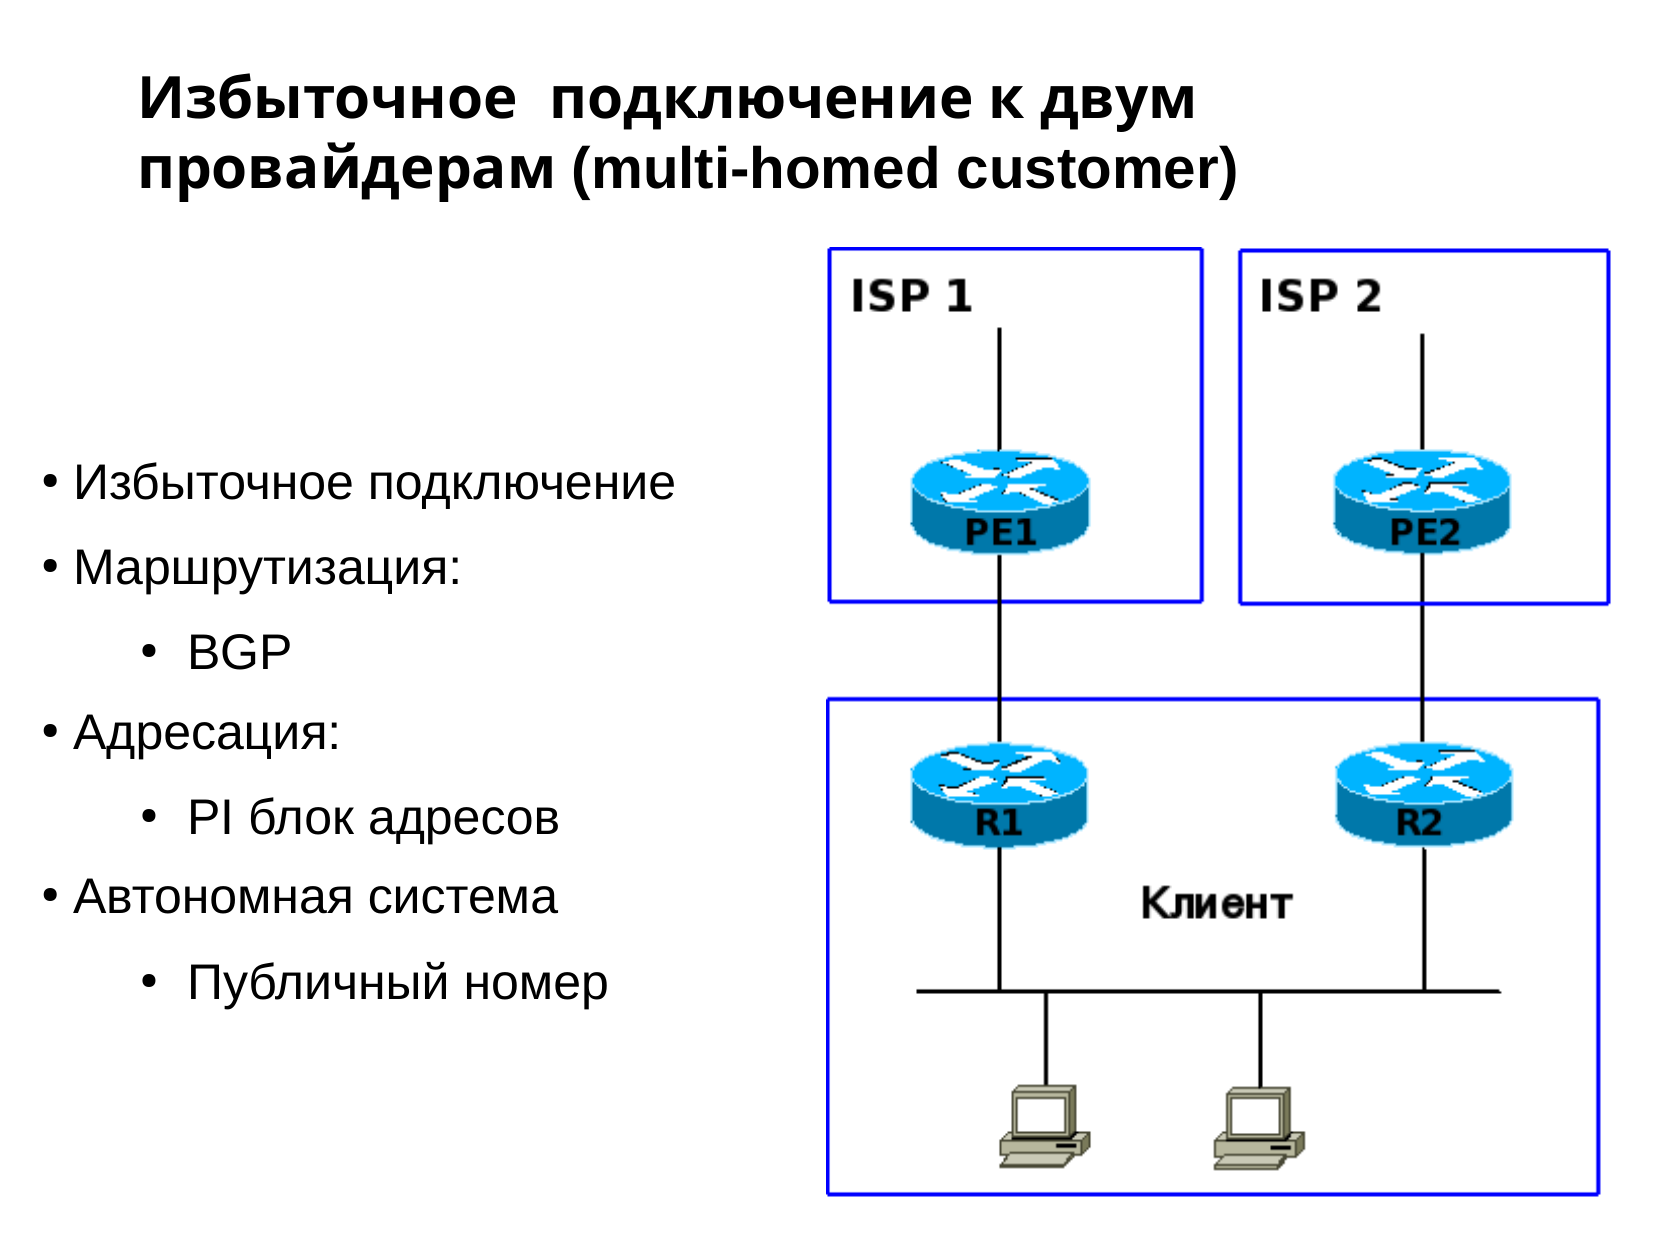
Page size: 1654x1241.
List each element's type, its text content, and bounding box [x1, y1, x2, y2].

picture [826, 247, 1613, 1199]
text_box Избыточное подключение к двум провайдерам (multi-homed customer) [123, 41, 1597, 207]
list Избыточное подключение Маршрутизация: BGP Адресация: PI блок адресов Автономная система Публичный номер [41, 454, 827, 1075]
